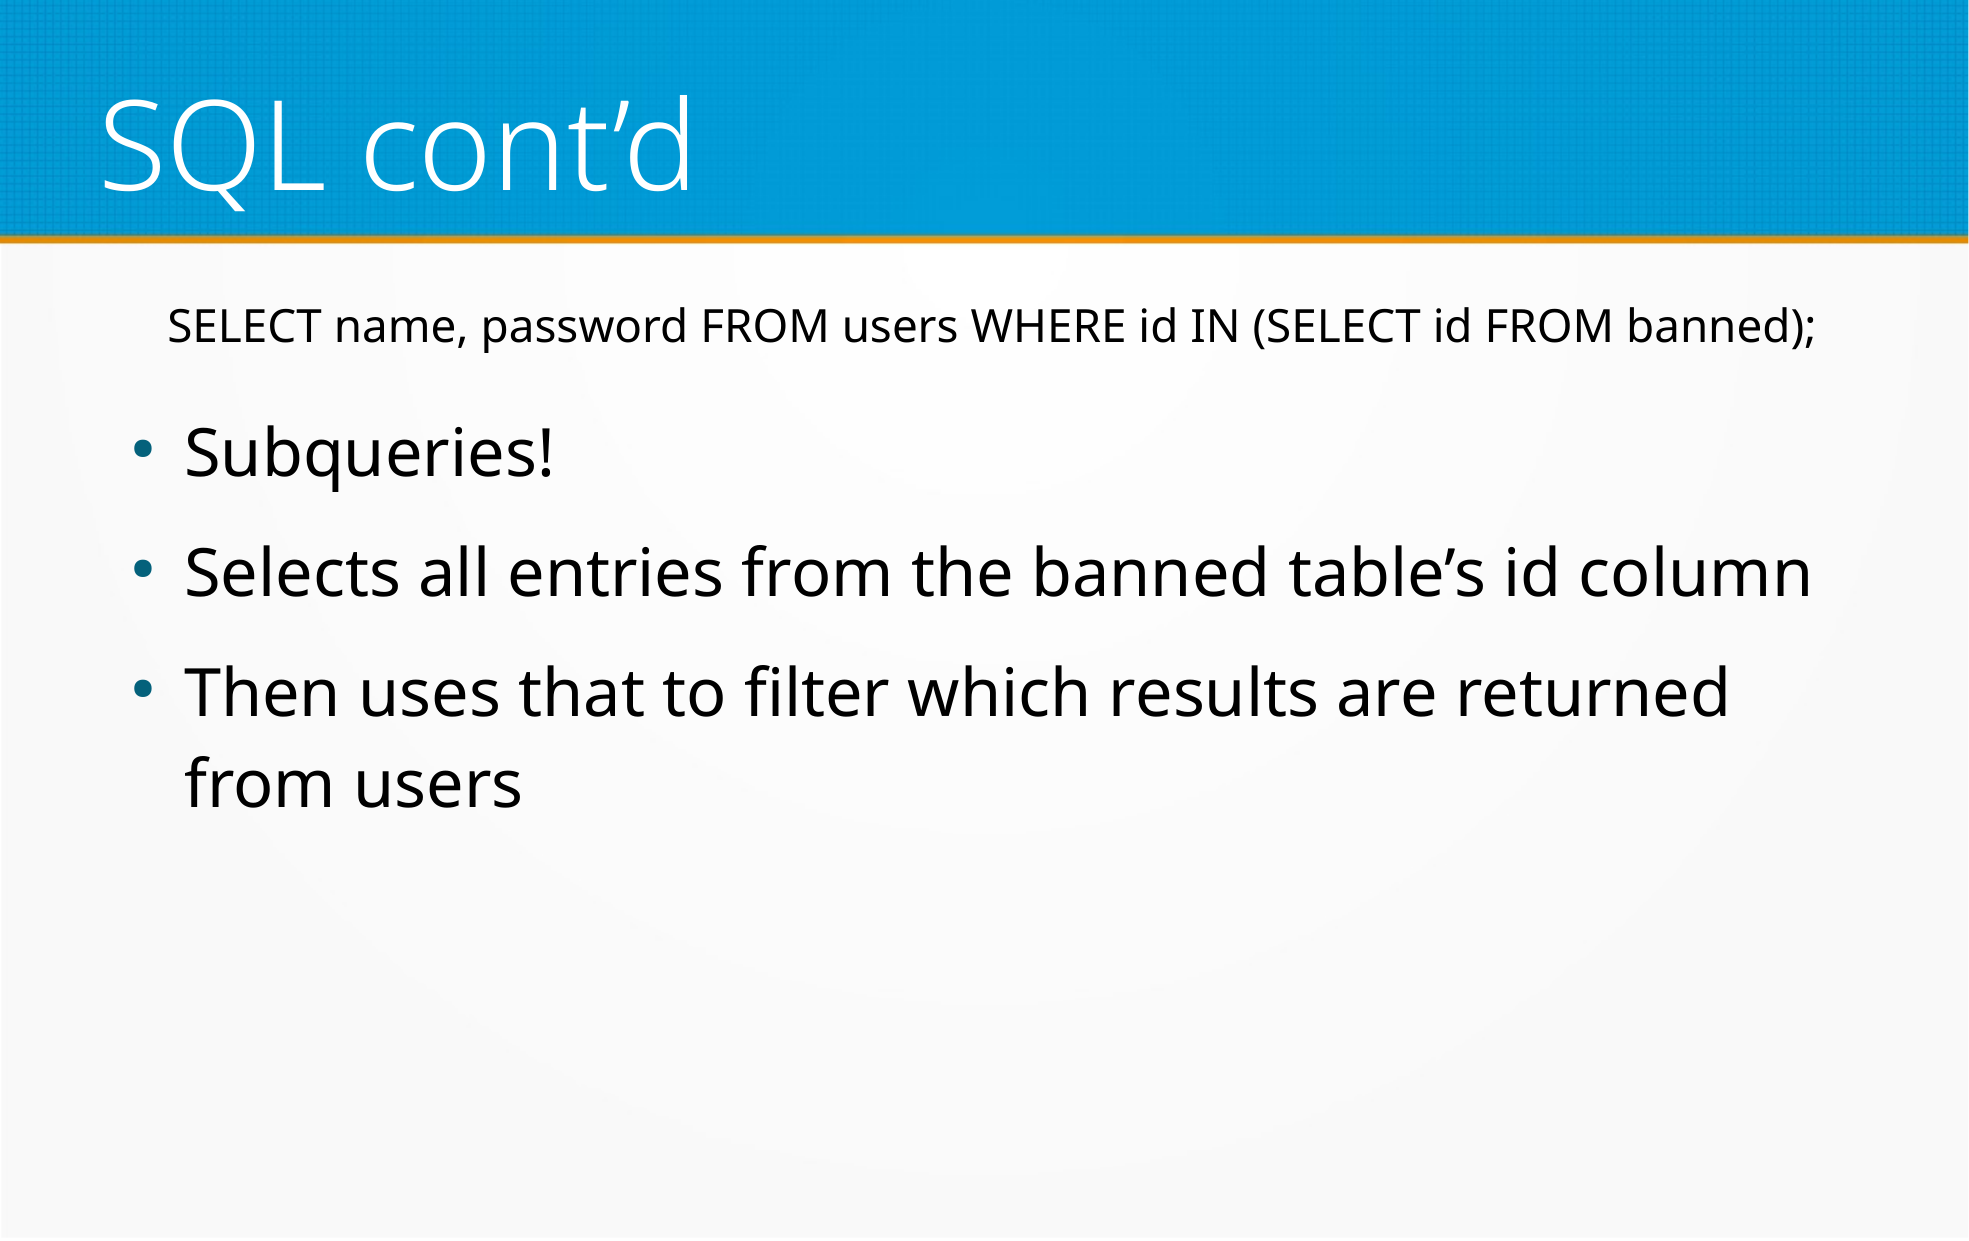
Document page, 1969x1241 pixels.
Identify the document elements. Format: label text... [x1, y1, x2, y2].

text_box SELECT name, password FROM users WHERE id IN (SELECT id FROM banned); [75, 261, 1876, 388]
picture [0, 233, 1969, 1241]
title SQL cont’d [98, 19, 1870, 227]
list Subqueries! Selects all entries from the banned table’s id column Then uses that to filter which results are returned from users [113, 405, 1876, 1081]
